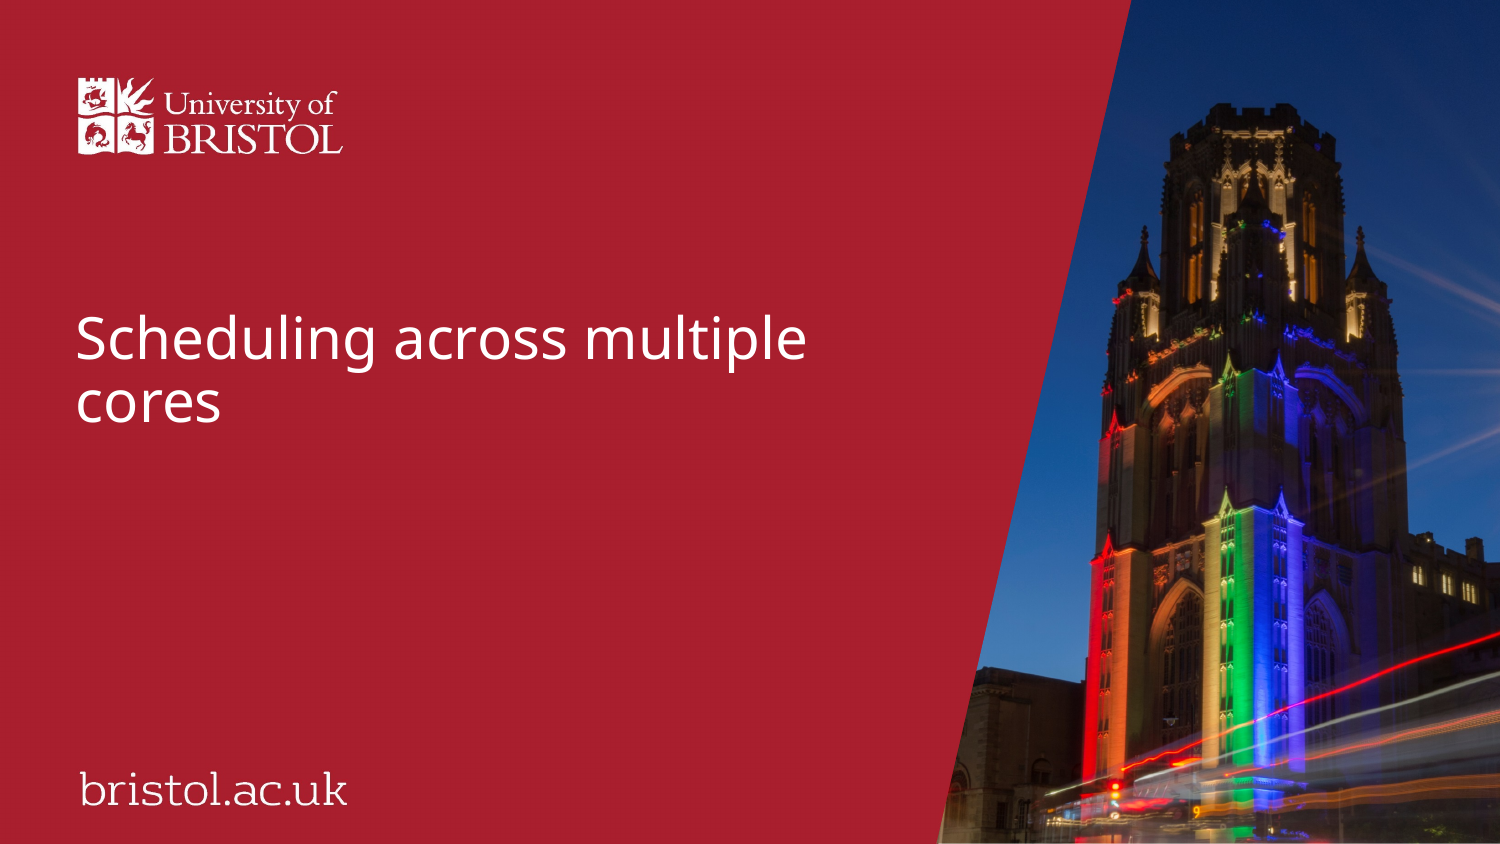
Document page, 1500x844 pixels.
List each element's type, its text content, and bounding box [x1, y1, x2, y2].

title Scheduling across multiple cores [60, 262, 924, 443]
